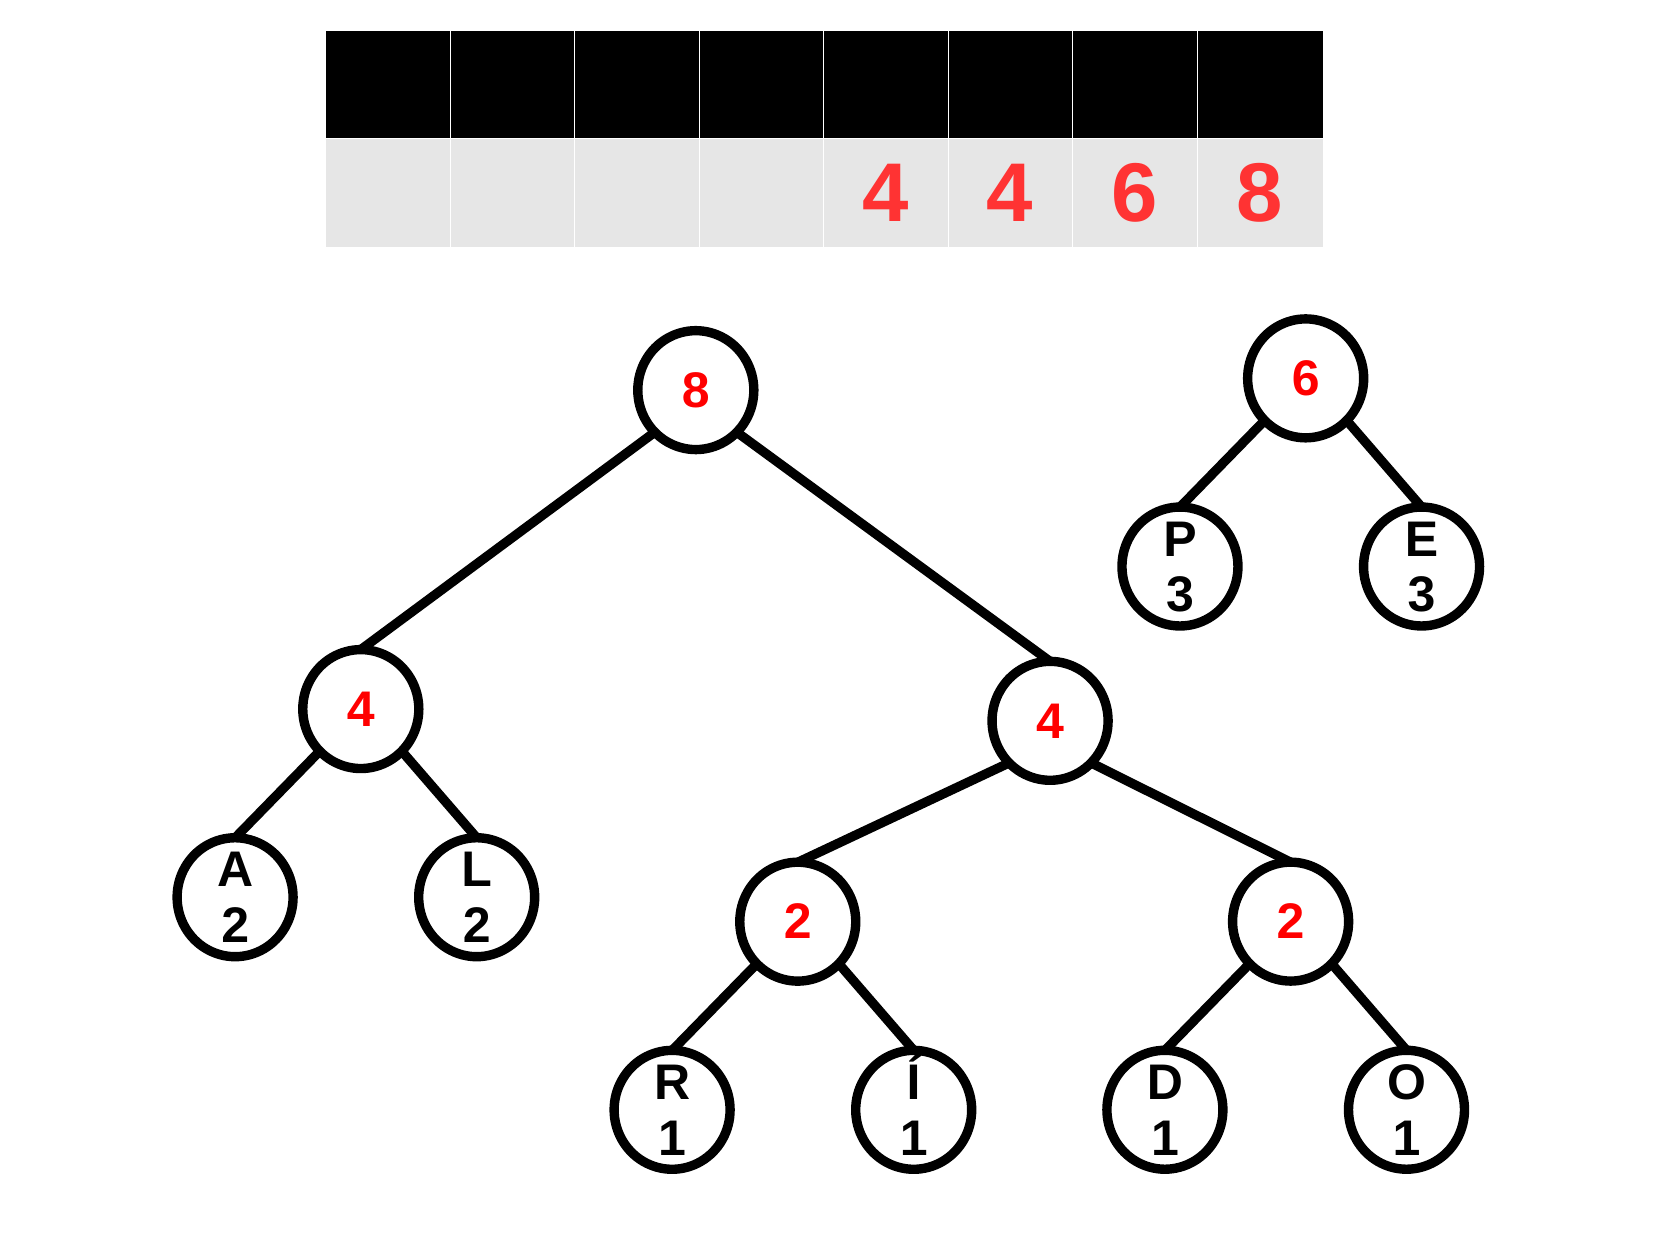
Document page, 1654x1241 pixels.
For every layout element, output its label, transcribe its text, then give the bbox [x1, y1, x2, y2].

table_header [824, 31, 948, 138]
table_cell 8 [1198, 139, 1323, 247]
text_box 2 [1232, 862, 1349, 982]
text_box 4 [992, 661, 1109, 781]
text_box 4 [302, 649, 419, 769]
text_box 2 [739, 862, 856, 982]
table_cell 4 [949, 139, 1072, 247]
text_box D 1 [1106, 1050, 1223, 1170]
text_box L 2 [418, 837, 535, 957]
table_header [451, 31, 574, 138]
table_cell [575, 139, 699, 247]
table_cell [326, 139, 450, 247]
text_box 8 [637, 330, 754, 450]
text_box 6 [1247, 318, 1364, 438]
table_header [1073, 31, 1197, 138]
table_header [326, 31, 450, 138]
table_cell 6 [1073, 139, 1197, 247]
table_header [700, 31, 823, 138]
table_header [1198, 31, 1323, 138]
table_cell [700, 139, 823, 247]
table_cell [451, 139, 574, 247]
table_cell 4 [824, 139, 948, 247]
text_box E 3 [1363, 507, 1480, 626]
table_header [575, 31, 699, 138]
table_header [949, 31, 1072, 138]
text_box O 1 [1348, 1050, 1465, 1170]
text_box A 2 [177, 837, 294, 957]
text_box R 1 [614, 1050, 731, 1170]
text_box Í 1 [855, 1050, 972, 1170]
text_box P 3 [1121, 507, 1238, 626]
